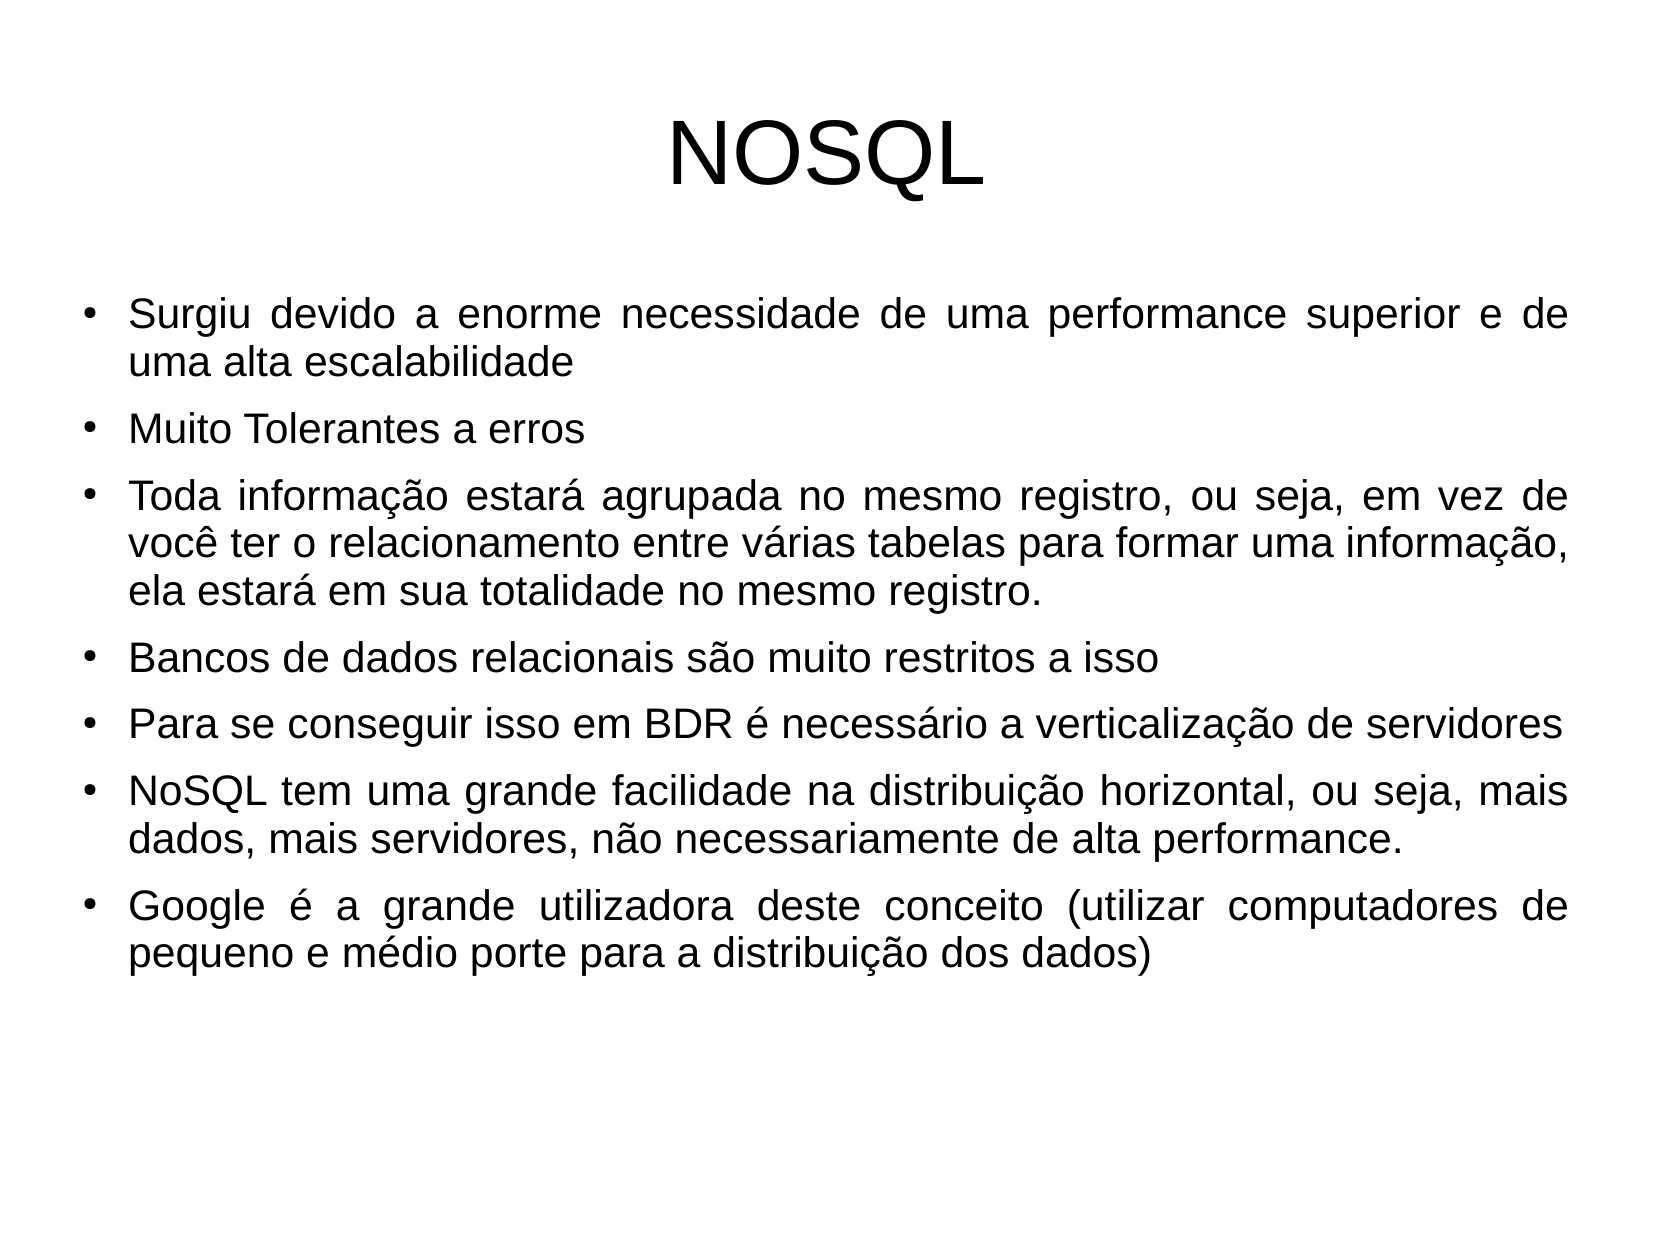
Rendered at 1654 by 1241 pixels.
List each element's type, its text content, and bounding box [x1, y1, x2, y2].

list Surgiu devido a enorme necessidade de uma performance superior e de uma alta escalabilidade Muito Tolerantes a erros Toda informação estará agrupada no mesmo registro, ou seja, em vez de você ter o relacionamento entre várias tabelas para formar uma informação, ela estará em sua totalidade no mesmo registro. Bancos de dados relacionais são muito restritos a isso Para se conseguir isso em BDR é necessário a verticalização de servidores NoSQL tem uma grande facilidade na distribuição horizontal, ou seja, mais dados, mais servidores, não necessariamente de alta performance. Google é a grande utilizadora deste conceito (utilizar computadores de pequeno e médio porte para a distribuição dos dados) [82, 290, 1571, 1010]
title NOSQL [82, 49, 1571, 257]
